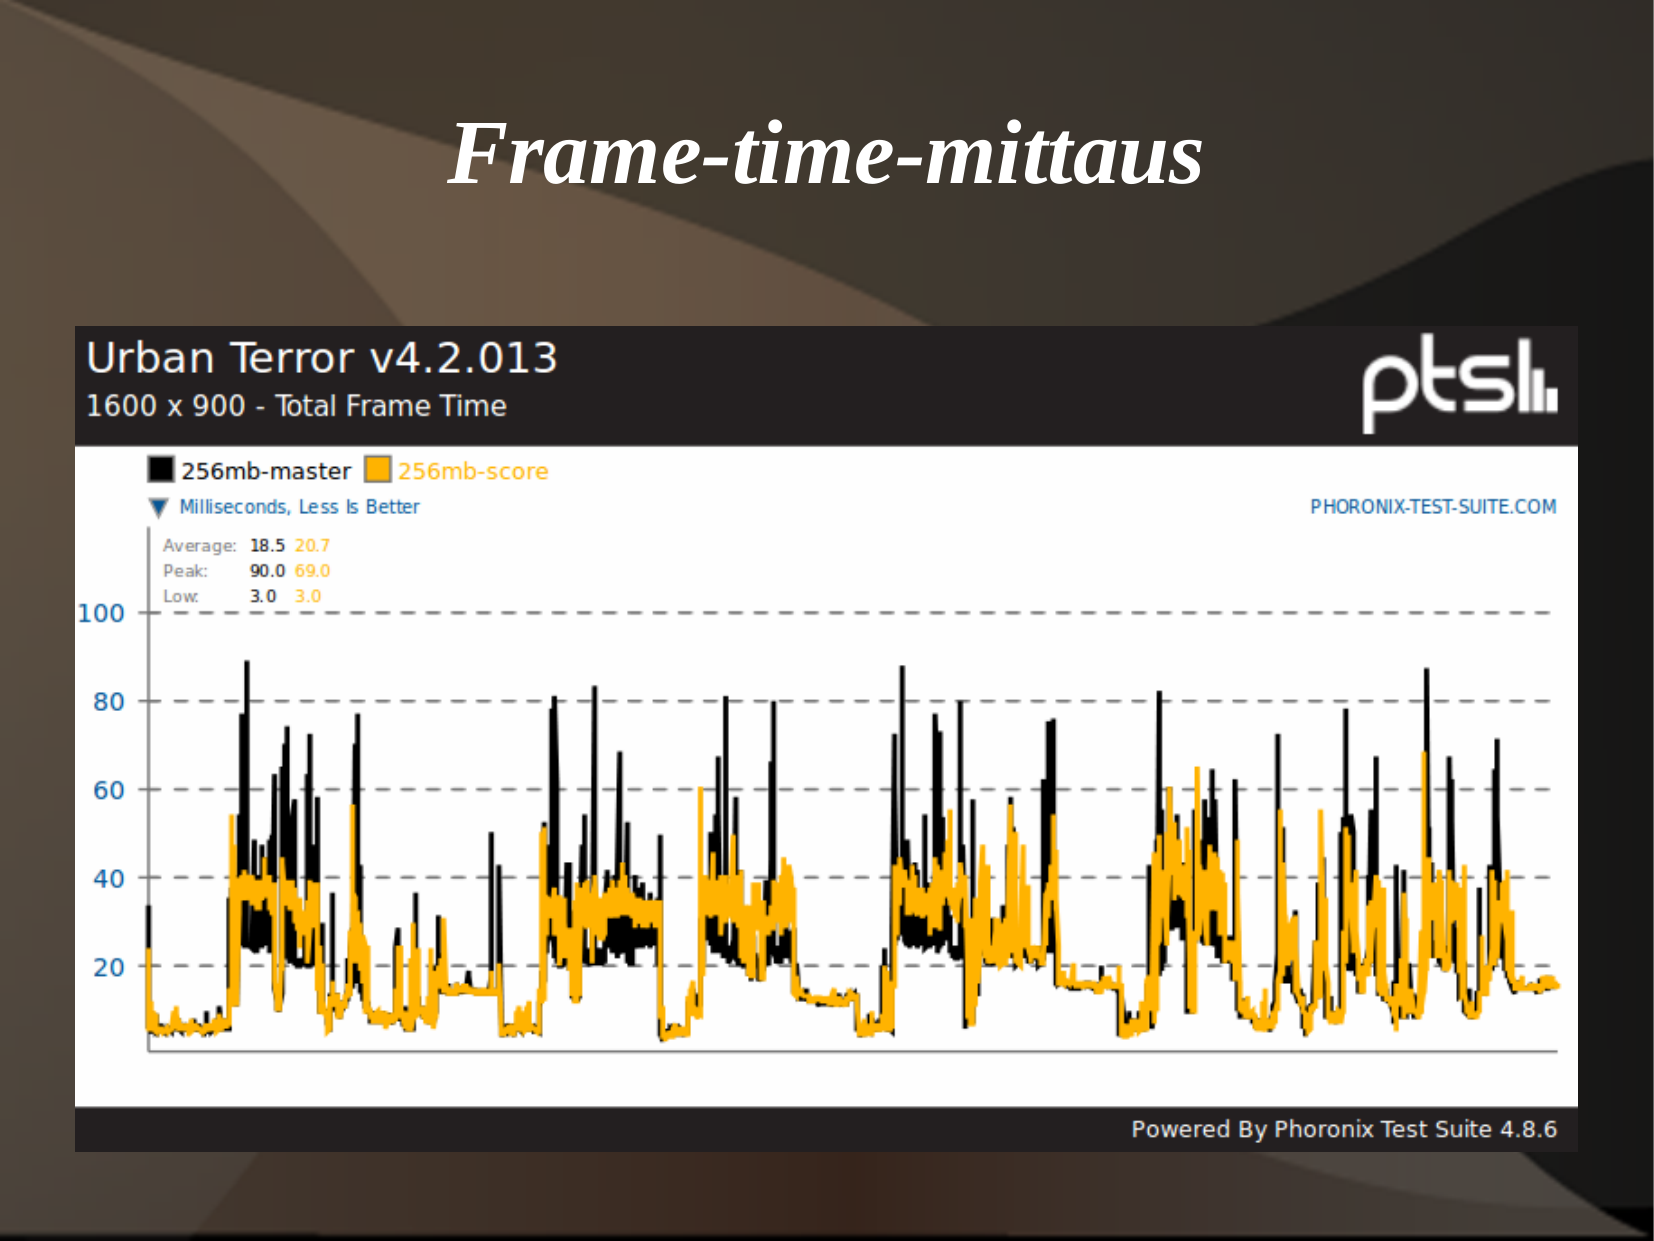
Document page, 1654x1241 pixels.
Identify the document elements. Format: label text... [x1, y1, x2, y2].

title Frame-time-mittaus [82, 56, 1571, 250]
picture [0, 0, 1654, 1241]
